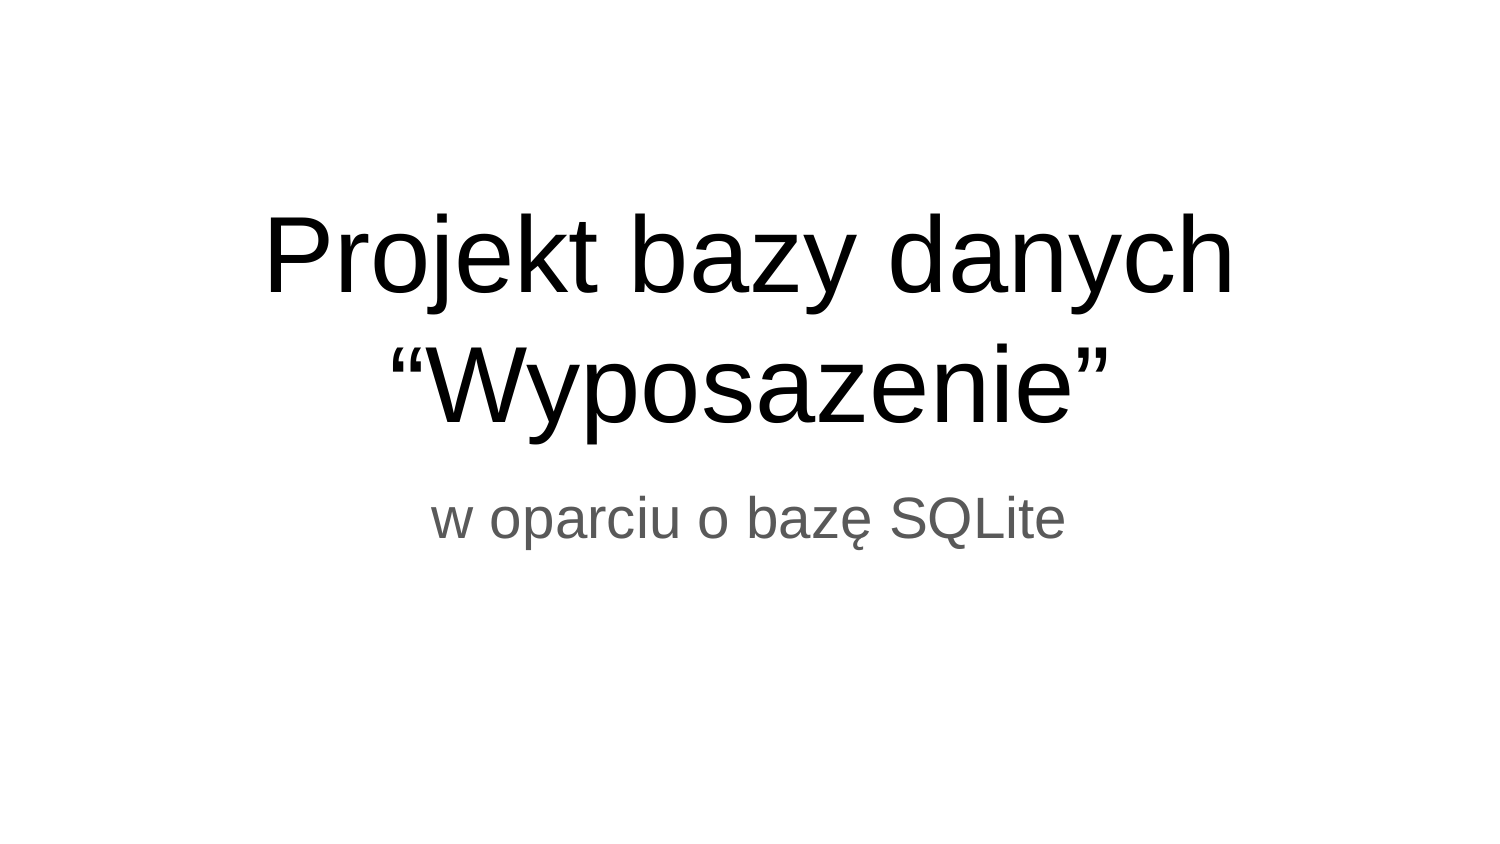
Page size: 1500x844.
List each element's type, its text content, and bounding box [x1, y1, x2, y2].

text_box Projekt bazy danych “Wyposazenie” [51, 122, 1449, 459]
text_box w oparciu o bazę SQLite [51, 464, 1449, 595]
